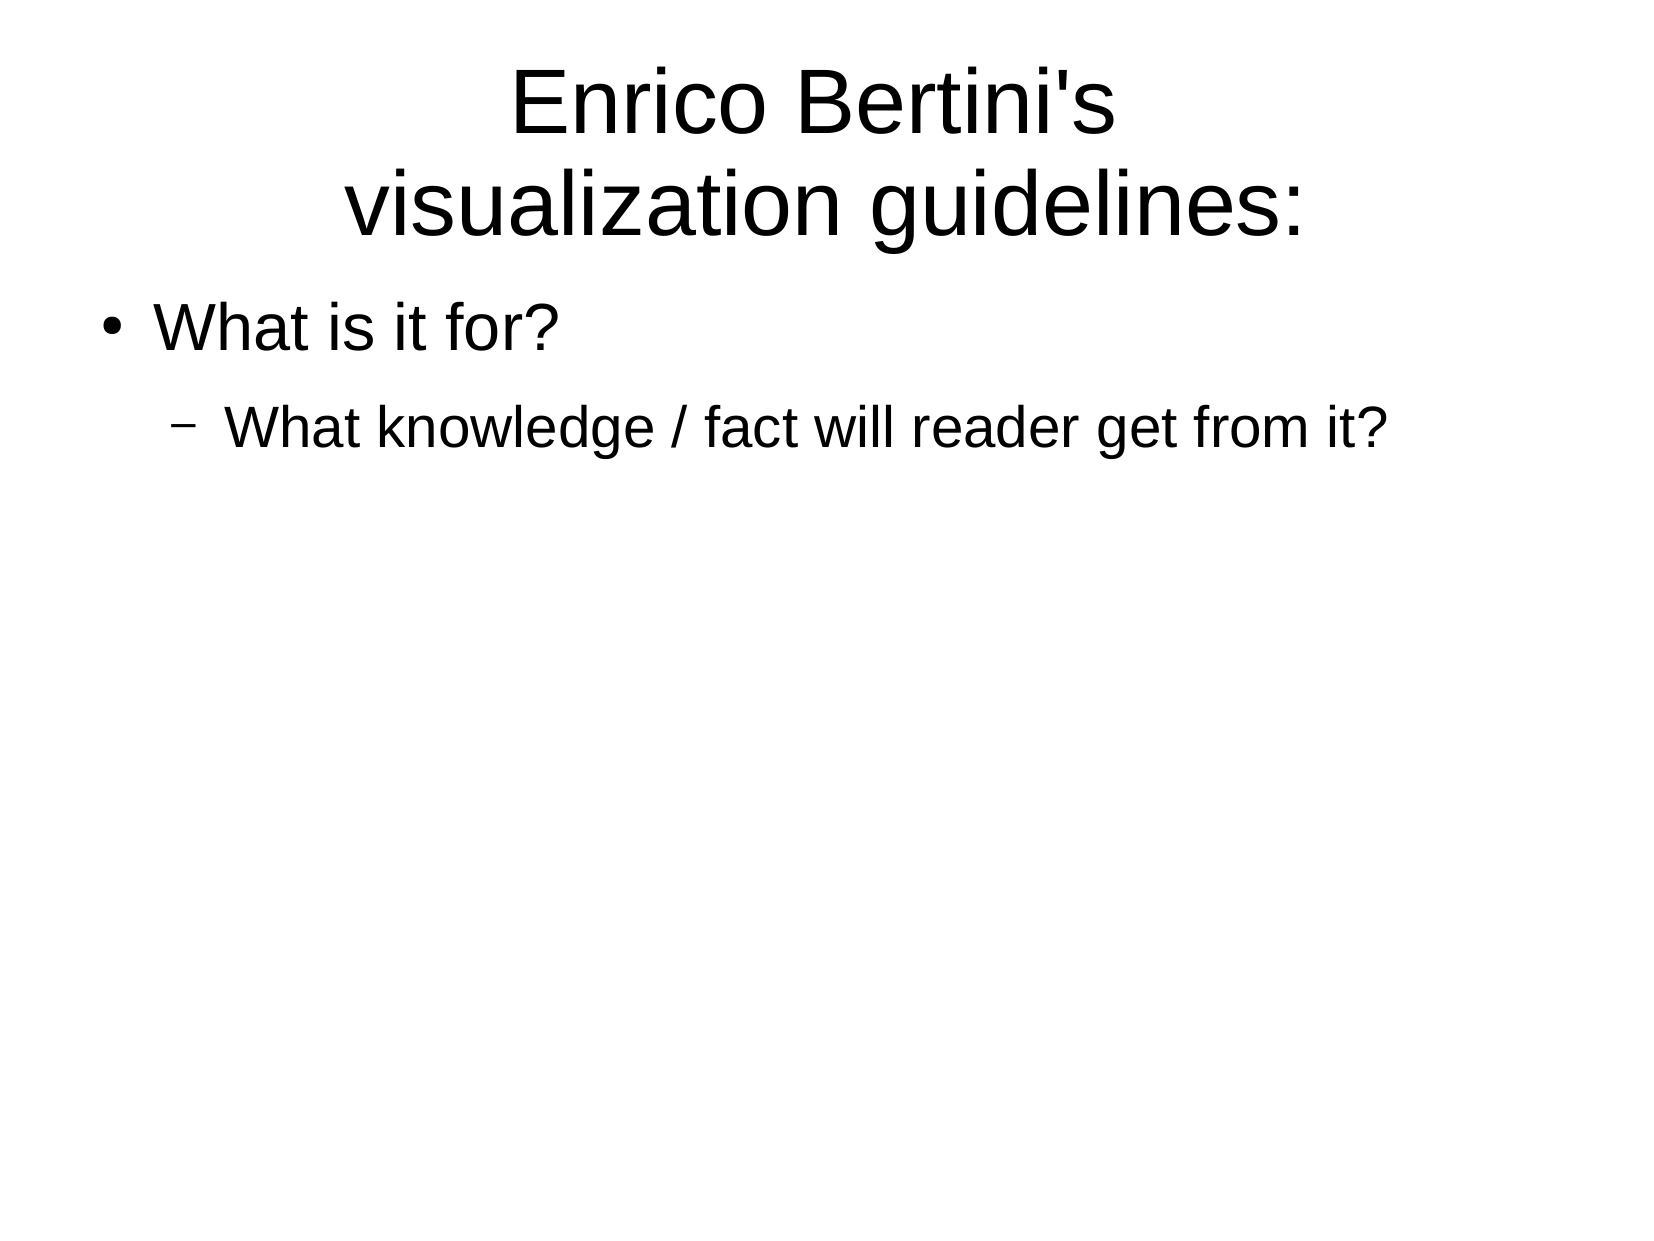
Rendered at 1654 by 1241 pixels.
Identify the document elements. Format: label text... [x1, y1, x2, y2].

title Enrico Bertini's visualization guidelines: [82, 49, 1571, 257]
list What is it for? What knowledge / fact will reader get from it? [82, 290, 1571, 1109]
